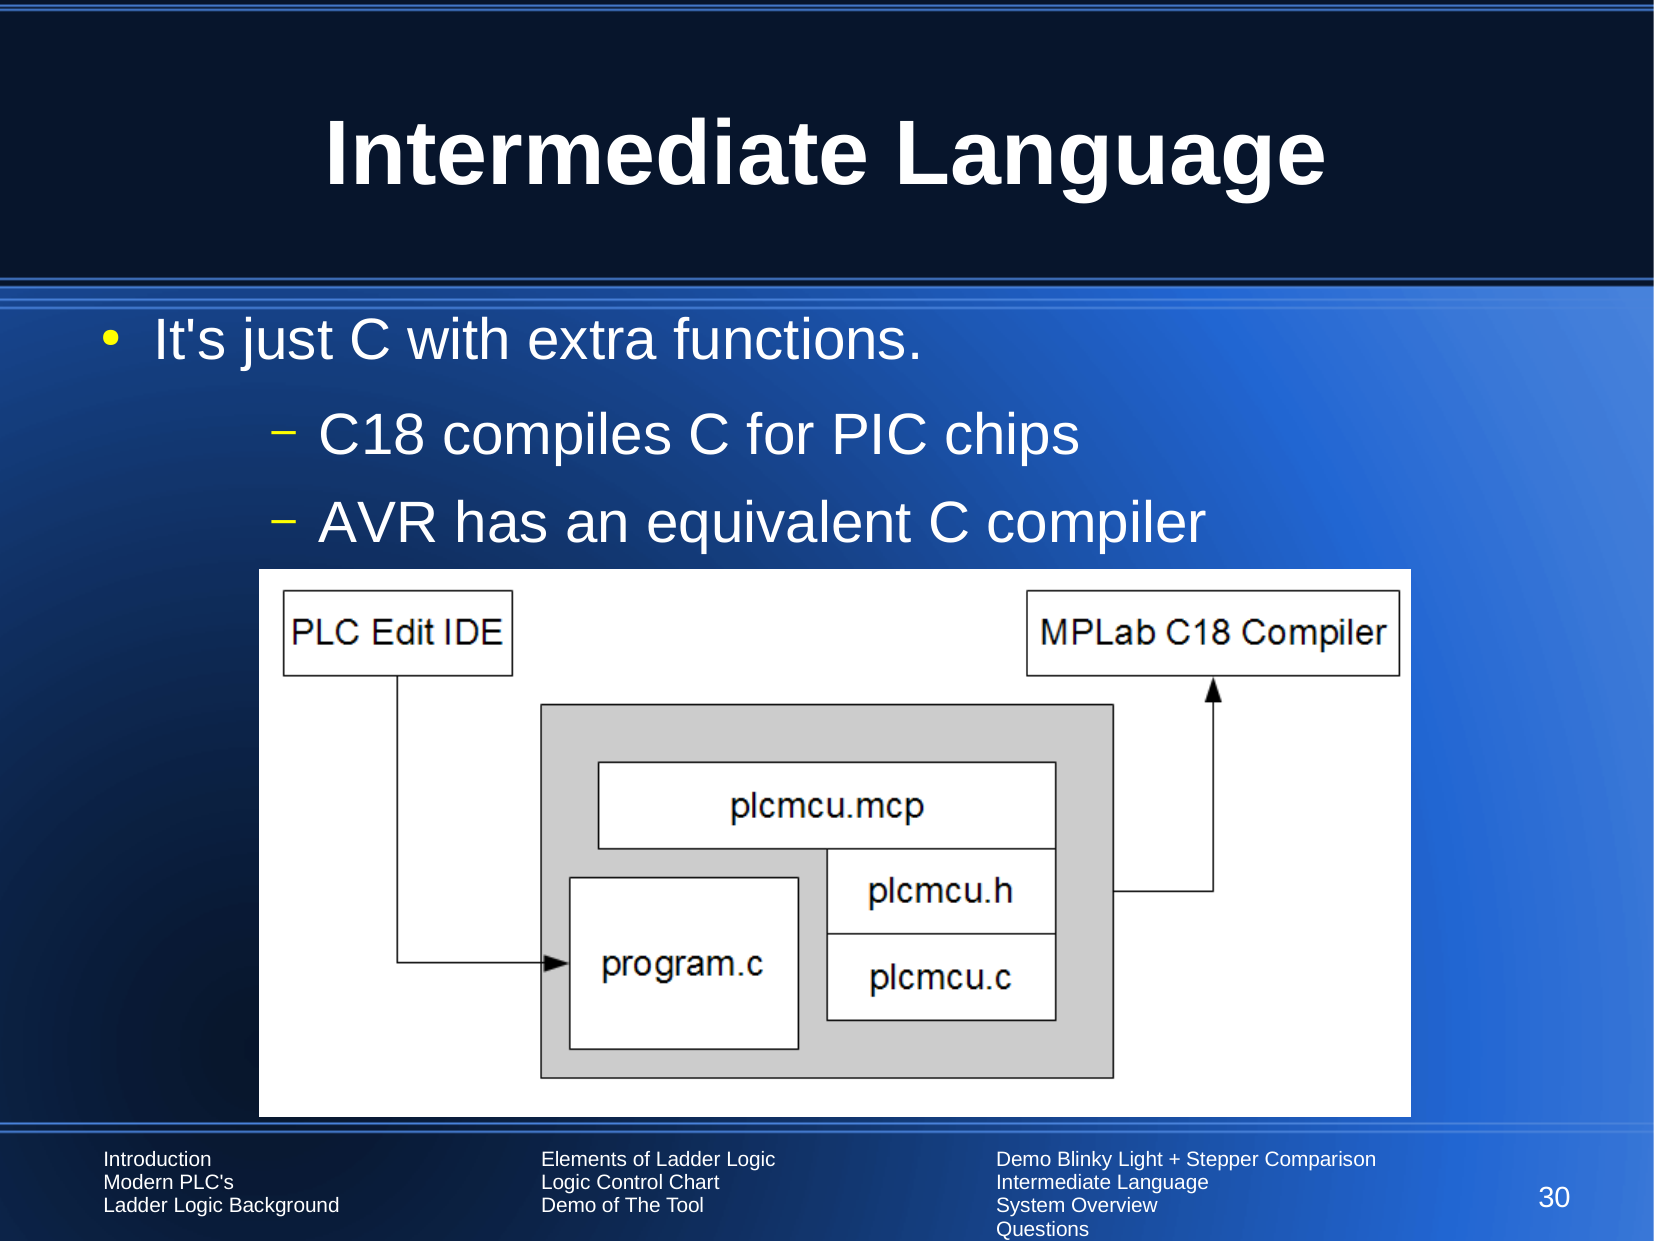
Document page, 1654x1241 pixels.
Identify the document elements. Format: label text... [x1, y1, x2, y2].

title Intermediate Language [82, 56, 1571, 250]
picture [0, 0, 1654, 1241]
list It's just C with extra functions. C18 compiles C for PIC chips AVR has an equivalent C compiler [82, 307, 1571, 1111]
